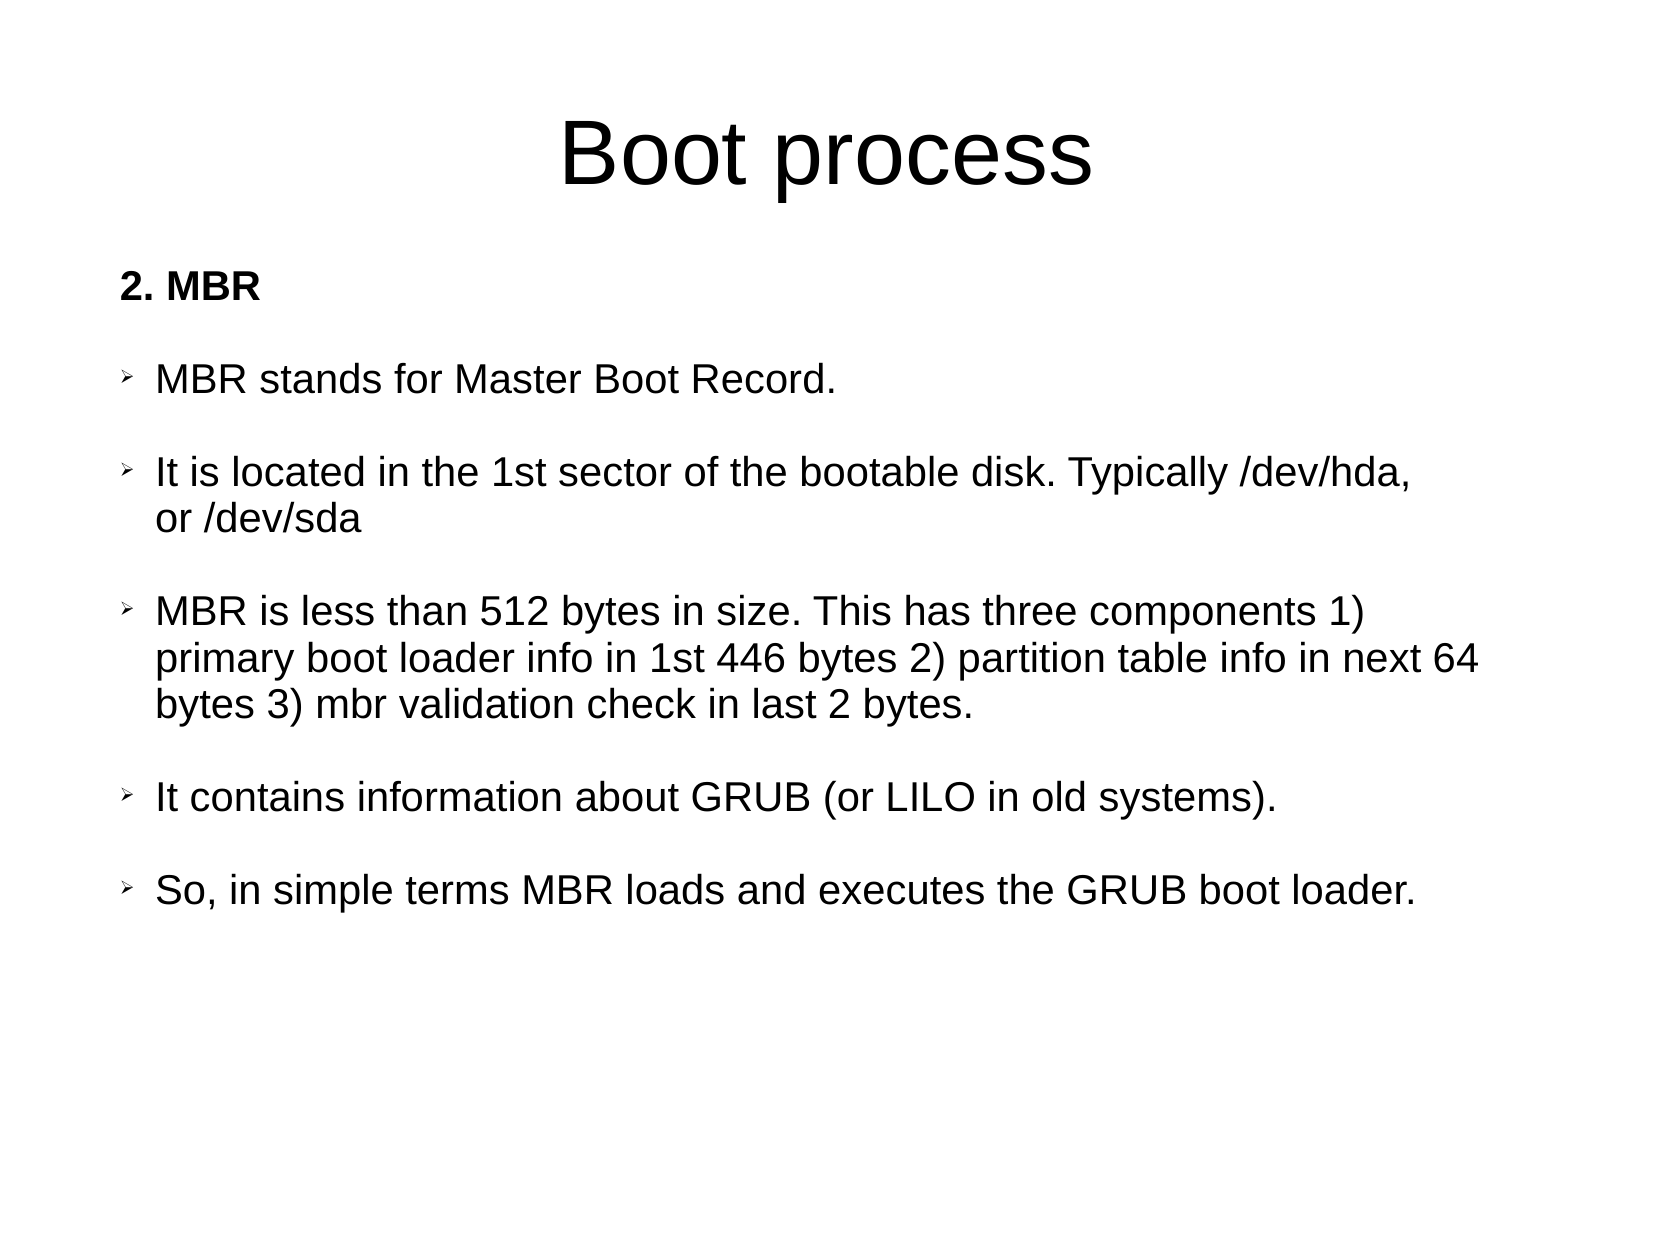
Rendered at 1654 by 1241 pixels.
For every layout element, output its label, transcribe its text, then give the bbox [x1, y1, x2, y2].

text_box 2. MBR MBR stands for Master Boot Record. It is located in the 1st sector of the bootable disk. Typically /dev/hda, or /dev/sda MBR is less than 512 bytes in size. This has three components 1) primary boot loader info in 1st 446 bytes 2) partition table info in next 64 bytes 3) mbr validation check in last 2 bytes. It contains information about GRUB (or LILO in old systems). So, in simple terms MBR loads and executes the GRUB boot loader. [105, 255, 1516, 968]
title Boot process [82, 49, 1571, 257]
